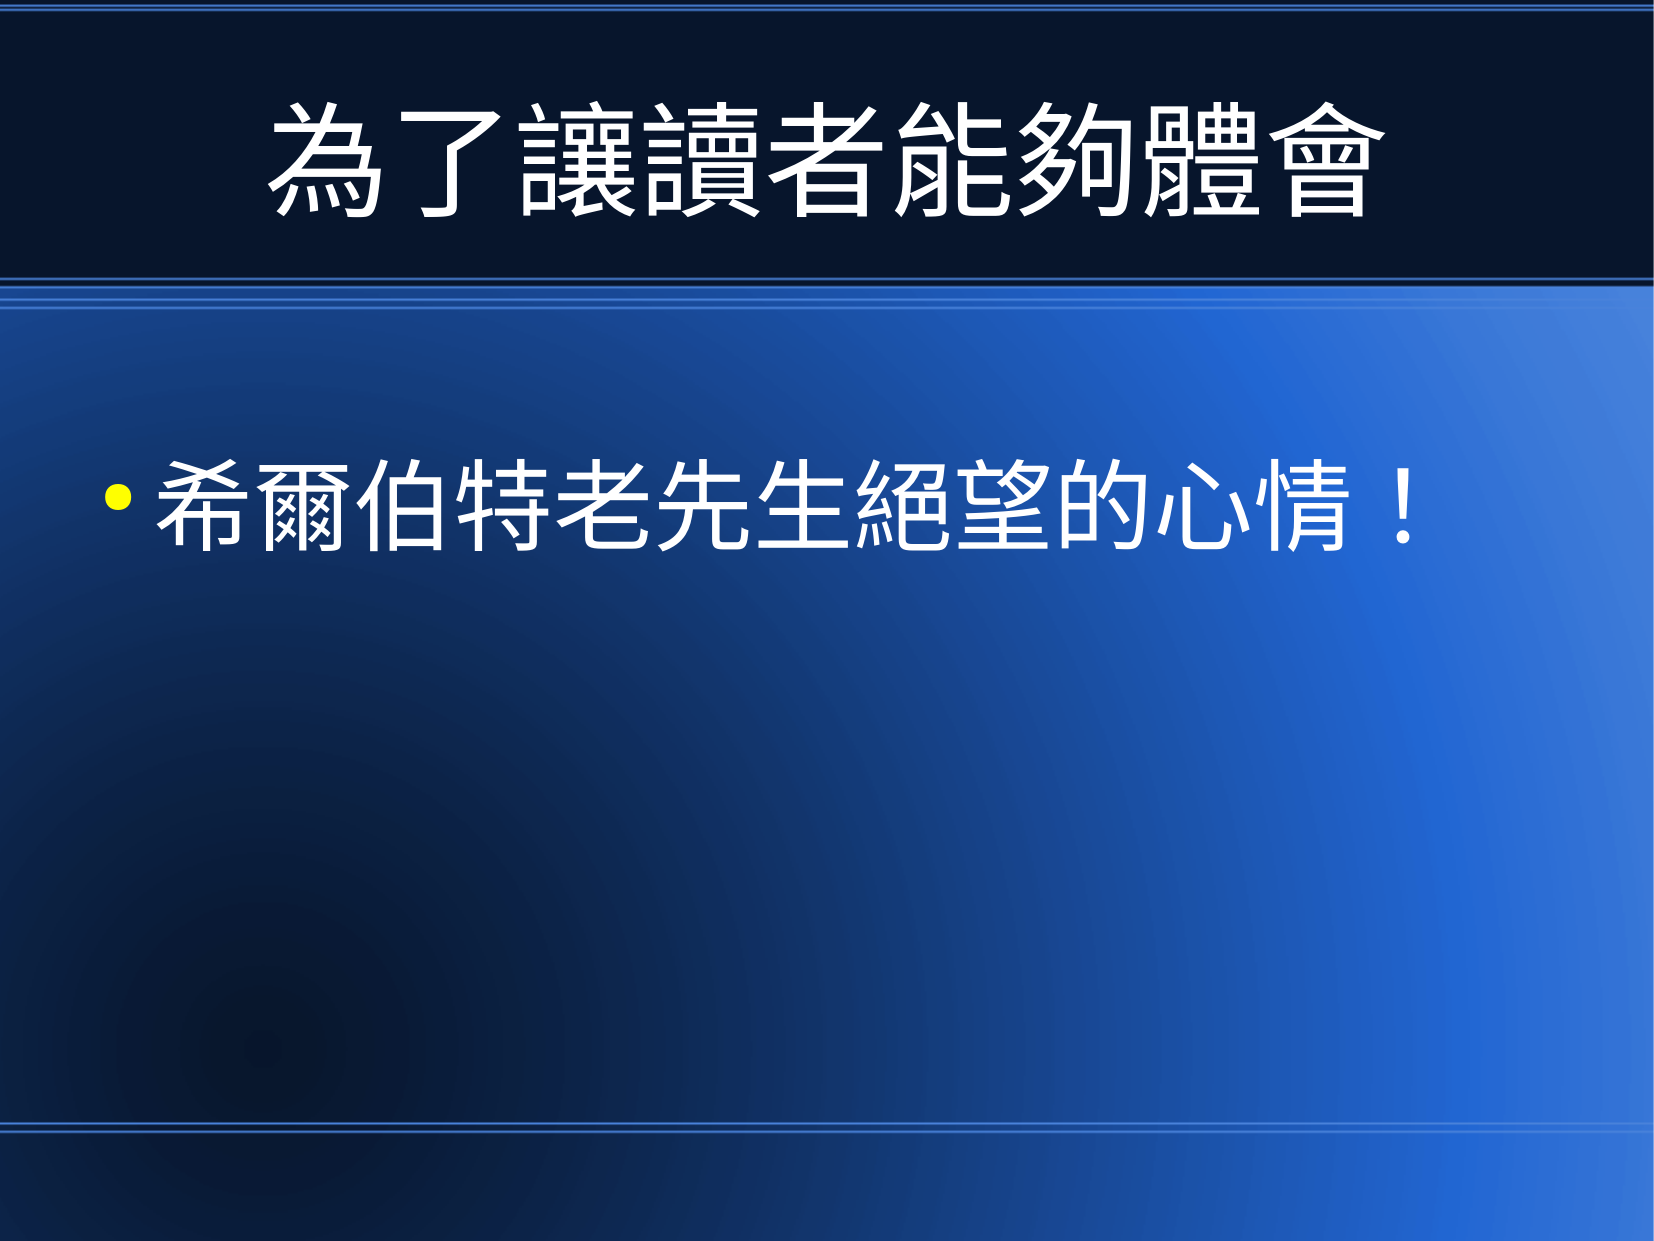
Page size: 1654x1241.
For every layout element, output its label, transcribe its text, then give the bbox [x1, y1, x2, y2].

list 希爾伯特老先生絕望的心情！ [82, 355, 1571, 1241]
title 為了讓讀者能夠體會 [82, 49, 1571, 257]
picture [0, 0, 1654, 1241]
